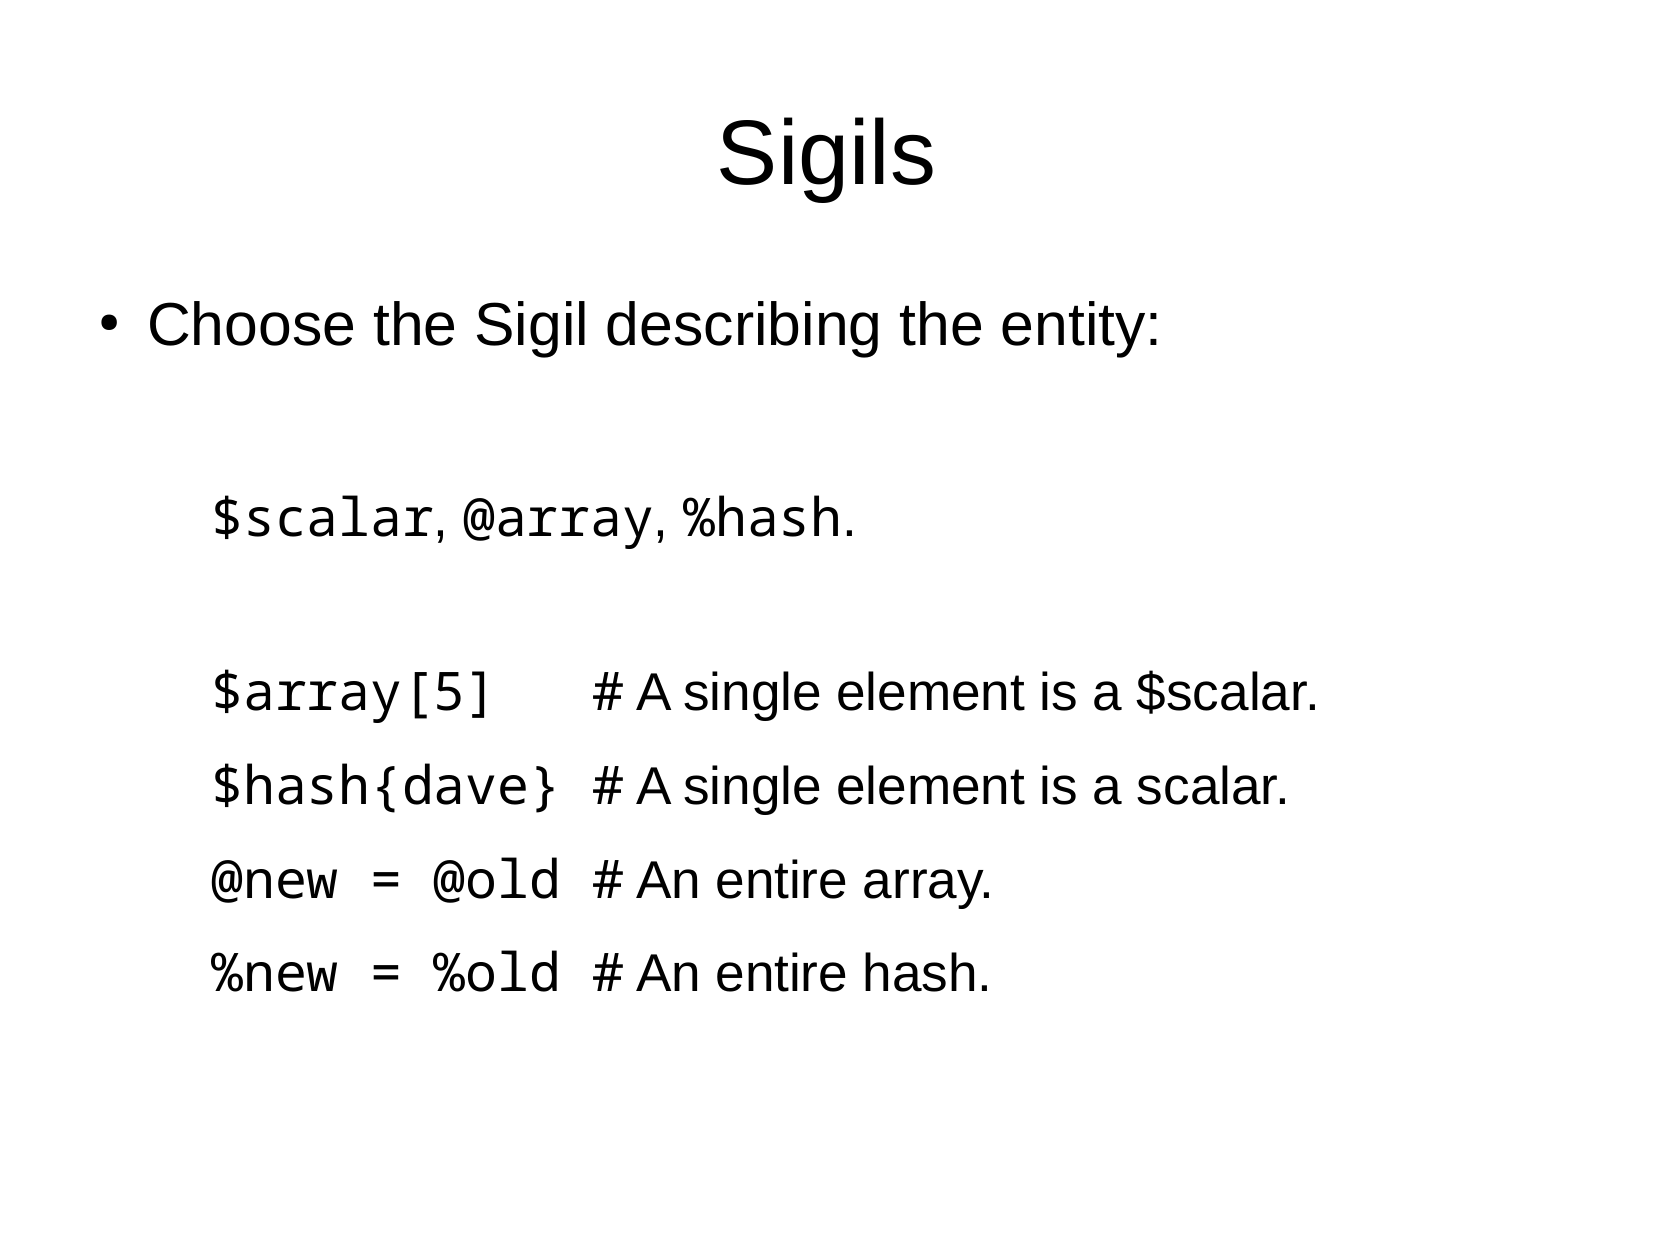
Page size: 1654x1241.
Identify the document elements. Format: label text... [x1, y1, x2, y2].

title Sigils [82, 49, 1571, 257]
list Choose the Sigil describing the entity: $scalar, @array, %hash. $array[5] # A single element is a $scalar. $hash{dave} # A single element is a scalar. @new = @old # An entire array. %new = %old # An entire hash. [82, 290, 1571, 1010]
